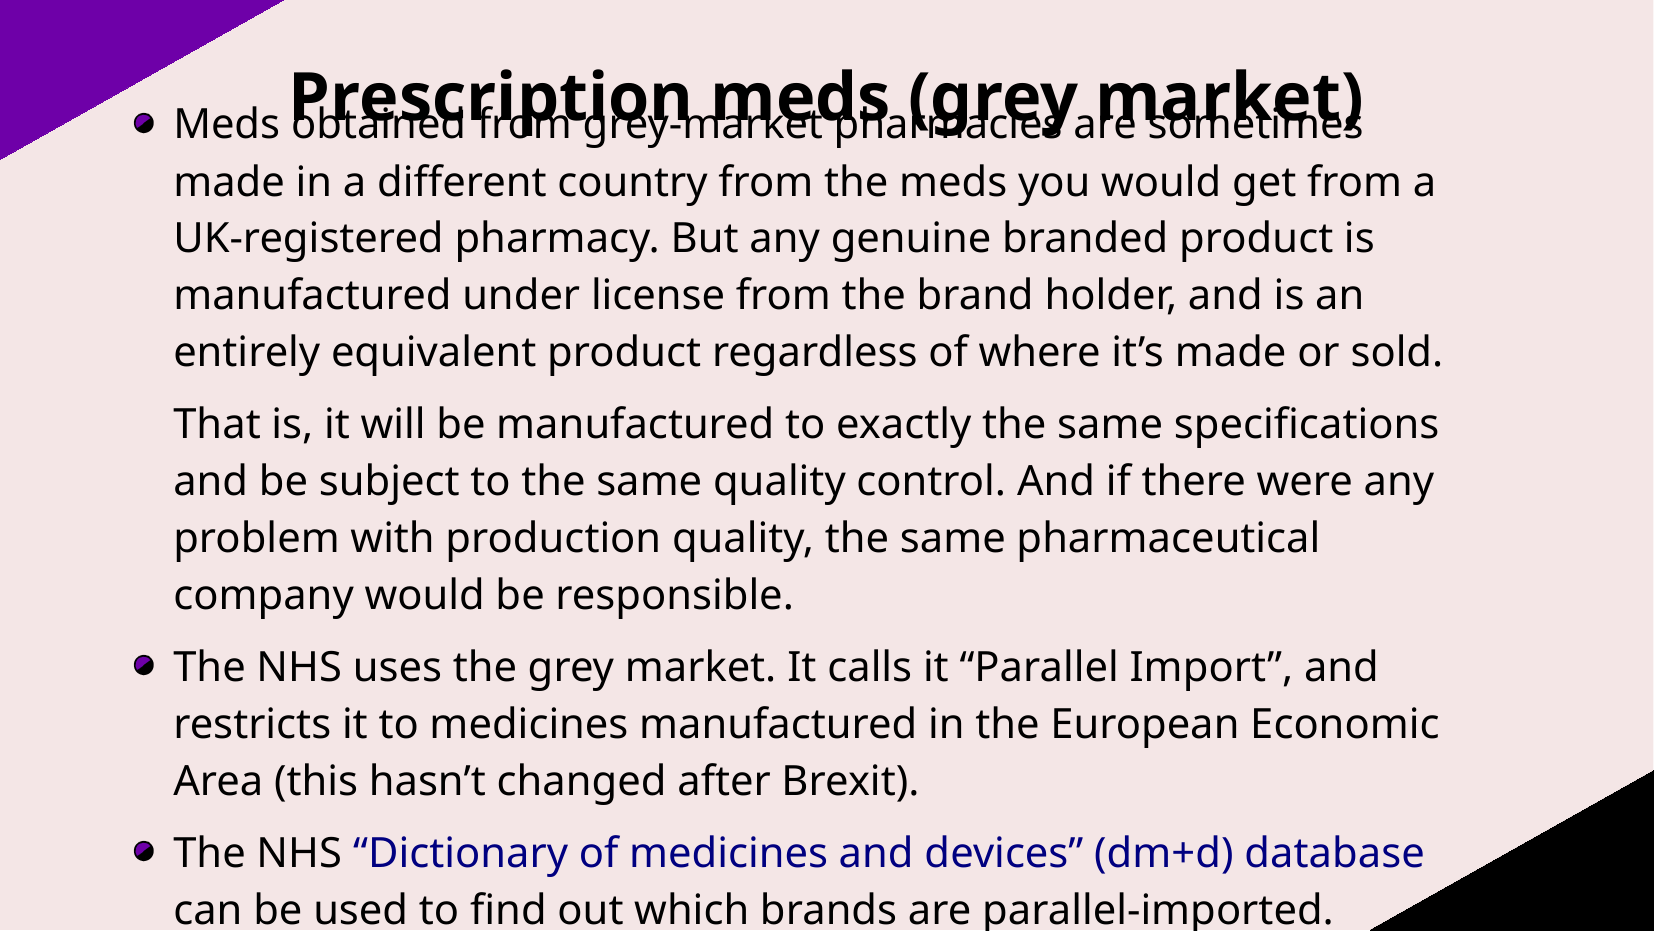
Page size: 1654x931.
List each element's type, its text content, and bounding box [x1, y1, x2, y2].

subtitle Meds obtained from grey-market pharmacies are sometimes made in a different country from the meds you would get from a UK-registered pharmacy. But any genuine branded product is manufactured under license from the brand holder, and is an entirely equivalent product regardless of where it’s made or sold. That is, it will be manufactured to exactly the same specifications and be subject to the same quality control. And if there were any problem with production quality, the same pharmaceutical company would be responsible. The NHS uses the grey market. It calls it “Parallel Import”, and restricts it to medicines manufactured in the European Economic Area (this hasn’t changed after Brexit). The NHS “Dictionary of medicines and devices” (dm+d) database can be used to find out which brands are parallel-imported. [132, 140, 1487, 890]
text_box [1370, 770, 1654, 931]
text_box [0, 0, 284, 160]
picture [132, 111, 155, 135]
title Prescription meds (grey market) [82, 35, 1571, 154]
